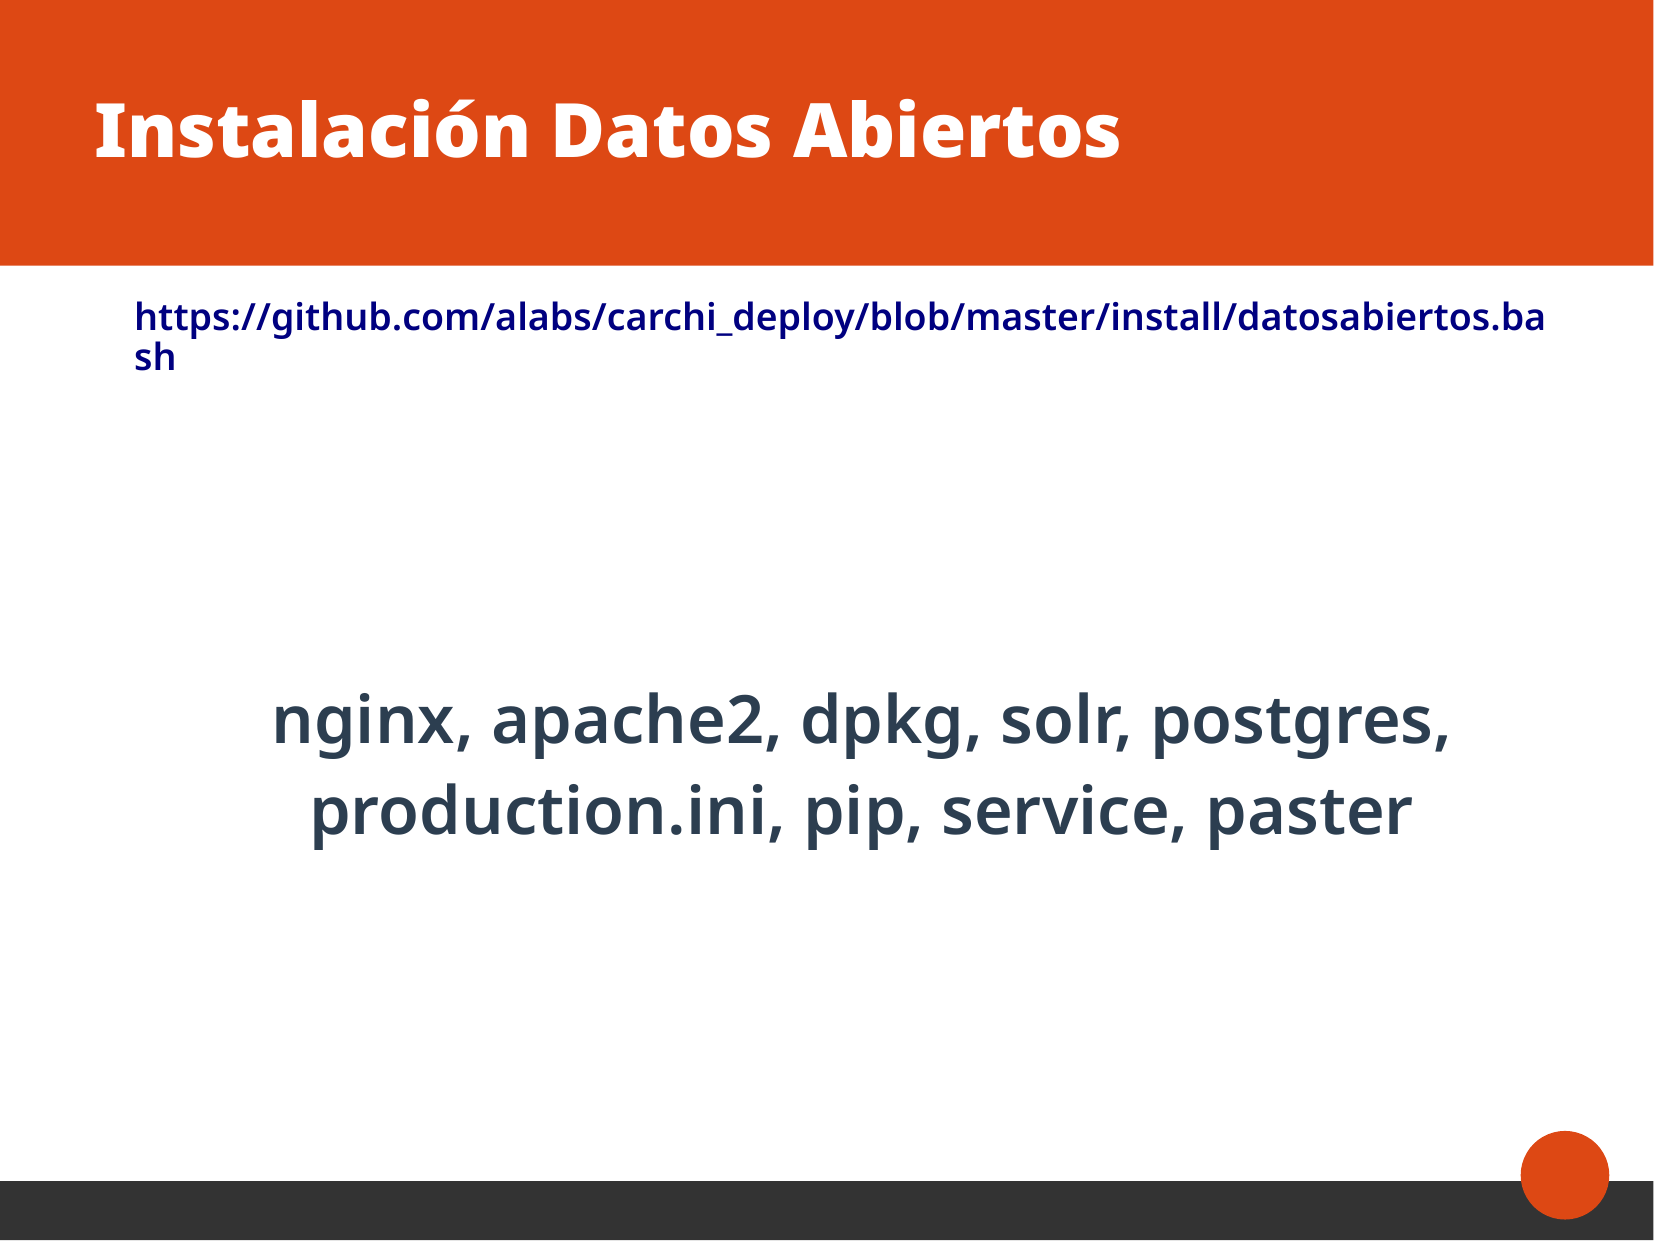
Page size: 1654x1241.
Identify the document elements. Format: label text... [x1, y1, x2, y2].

title Instalación Datos Abiertos [59, 49, 1595, 207]
list https://github.com/alabs/carchi_deploy/blob/master/install/datosabiertos.bash nginx, apache2, dpkg, solr, postgres, production.ini, pip, service, paster [82, 290, 1571, 1010]
